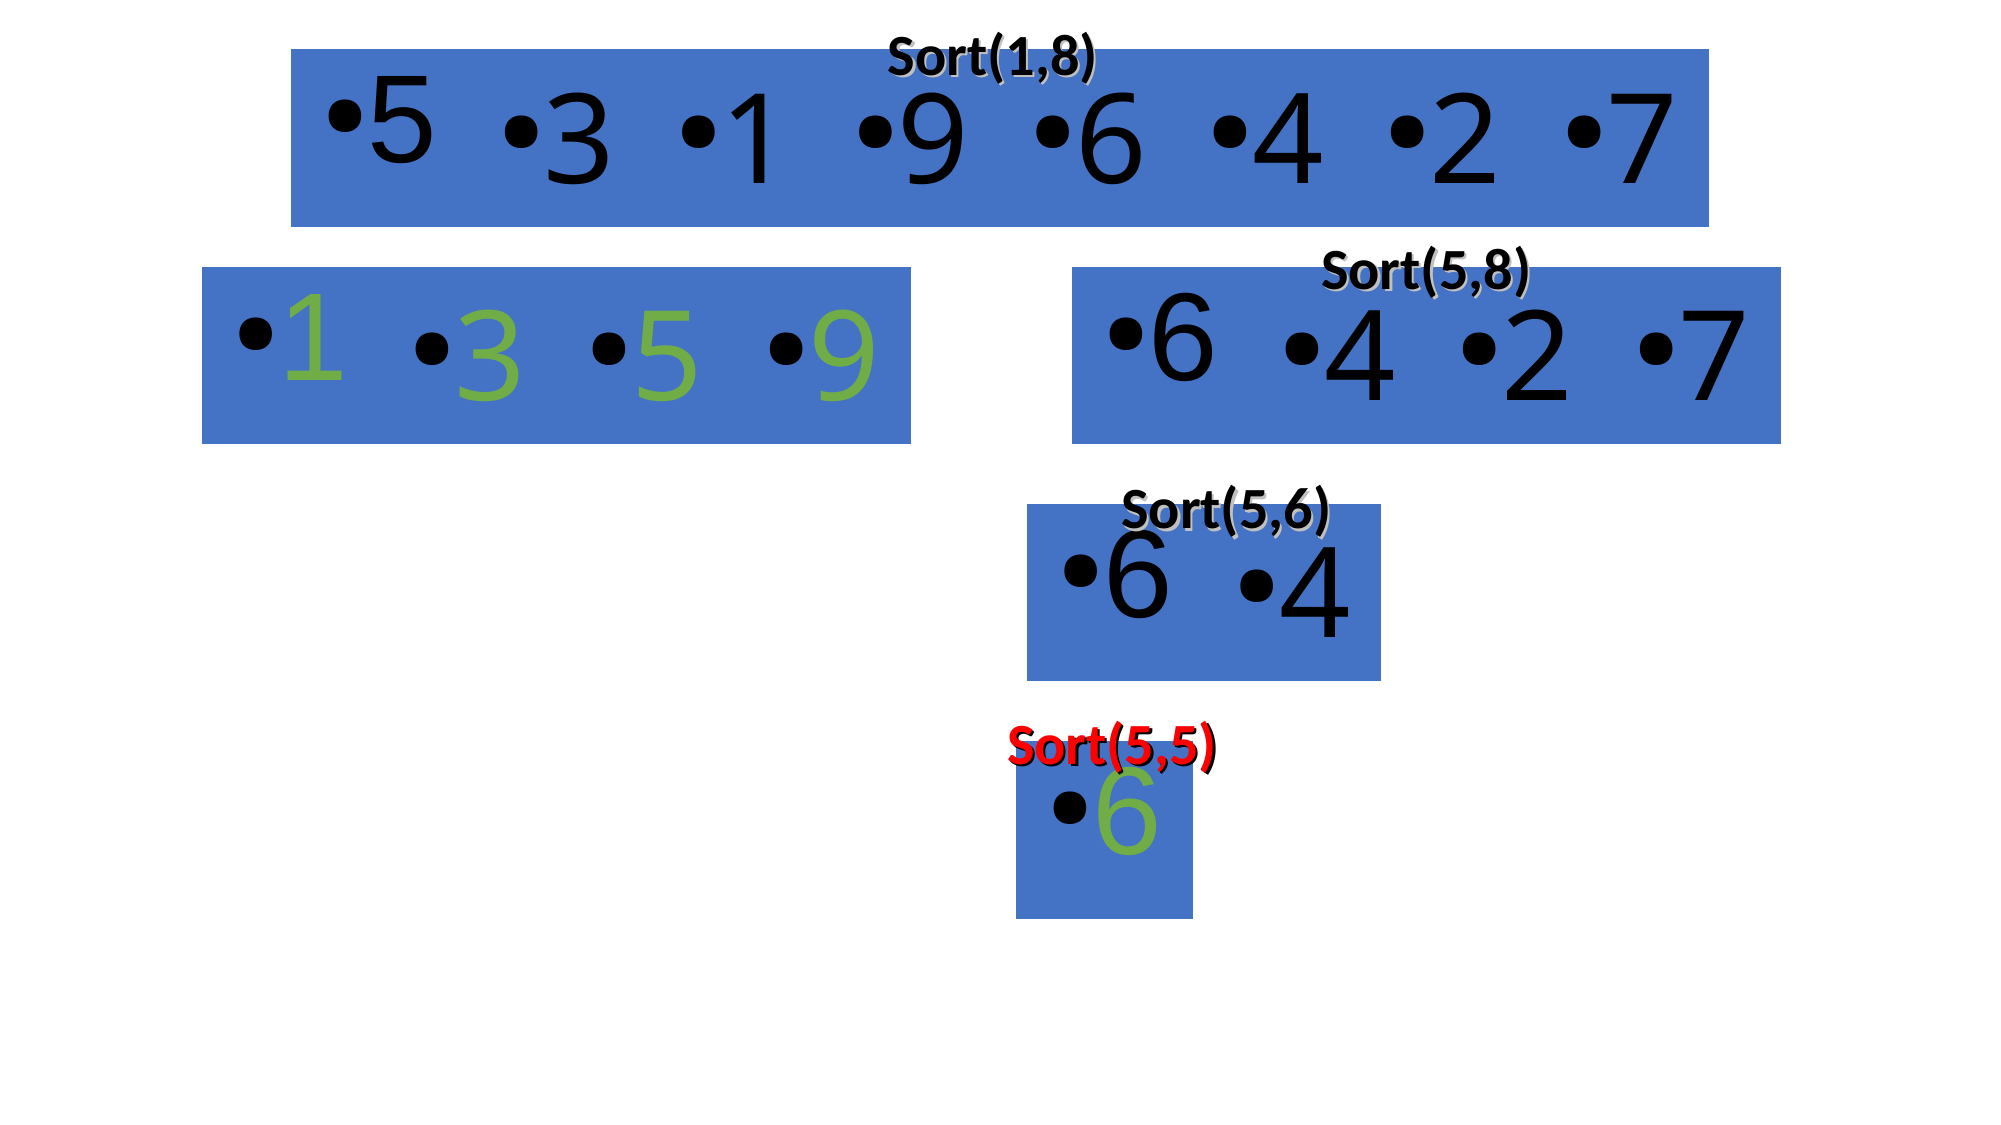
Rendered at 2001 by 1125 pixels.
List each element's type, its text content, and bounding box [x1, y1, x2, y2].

table_header 4 [1204, 504, 1381, 681]
table_header 6 [1027, 504, 1204, 681]
table_header 5 [556, 267, 733, 444]
table_header 1 [202, 267, 379, 444]
table_header 3 [379, 267, 556, 444]
table_header 9 [914, 102, 951, 141]
table_header 3 [468, 49, 646, 227]
table_header 5 [291, 49, 468, 227]
text_box Sort(5,8) [1306, 224, 1547, 309]
table_header 4 [1249, 267, 1426, 444]
table_header 6 [1121, 570, 1156, 609]
table_header 6 [1000, 49, 1177, 227]
table_header 6 [1110, 807, 1145, 846]
table_header 9 [733, 267, 911, 444]
text_box Sort(5,5) [992, 699, 1232, 784]
table_header 9 [823, 49, 1000, 227]
table_header 4 [1177, 49, 1354, 227]
table_header 6 [1072, 267, 1249, 444]
table_header 2 [1426, 267, 1604, 444]
table_header 7 [1604, 267, 1781, 444]
table_header 2 [1354, 49, 1531, 224]
table_header 6 [1093, 136, 1130, 175]
table_header 6 [1016, 784, 1193, 919]
text_box Sort(5,6) [1106, 463, 1347, 548]
text_box Sort(1,8) [873, 9, 1113, 94]
table_header 1 [646, 49, 823, 227]
table_header 4 [1293, 559, 1325, 607]
table_header 7 [1531, 49, 1709, 227]
